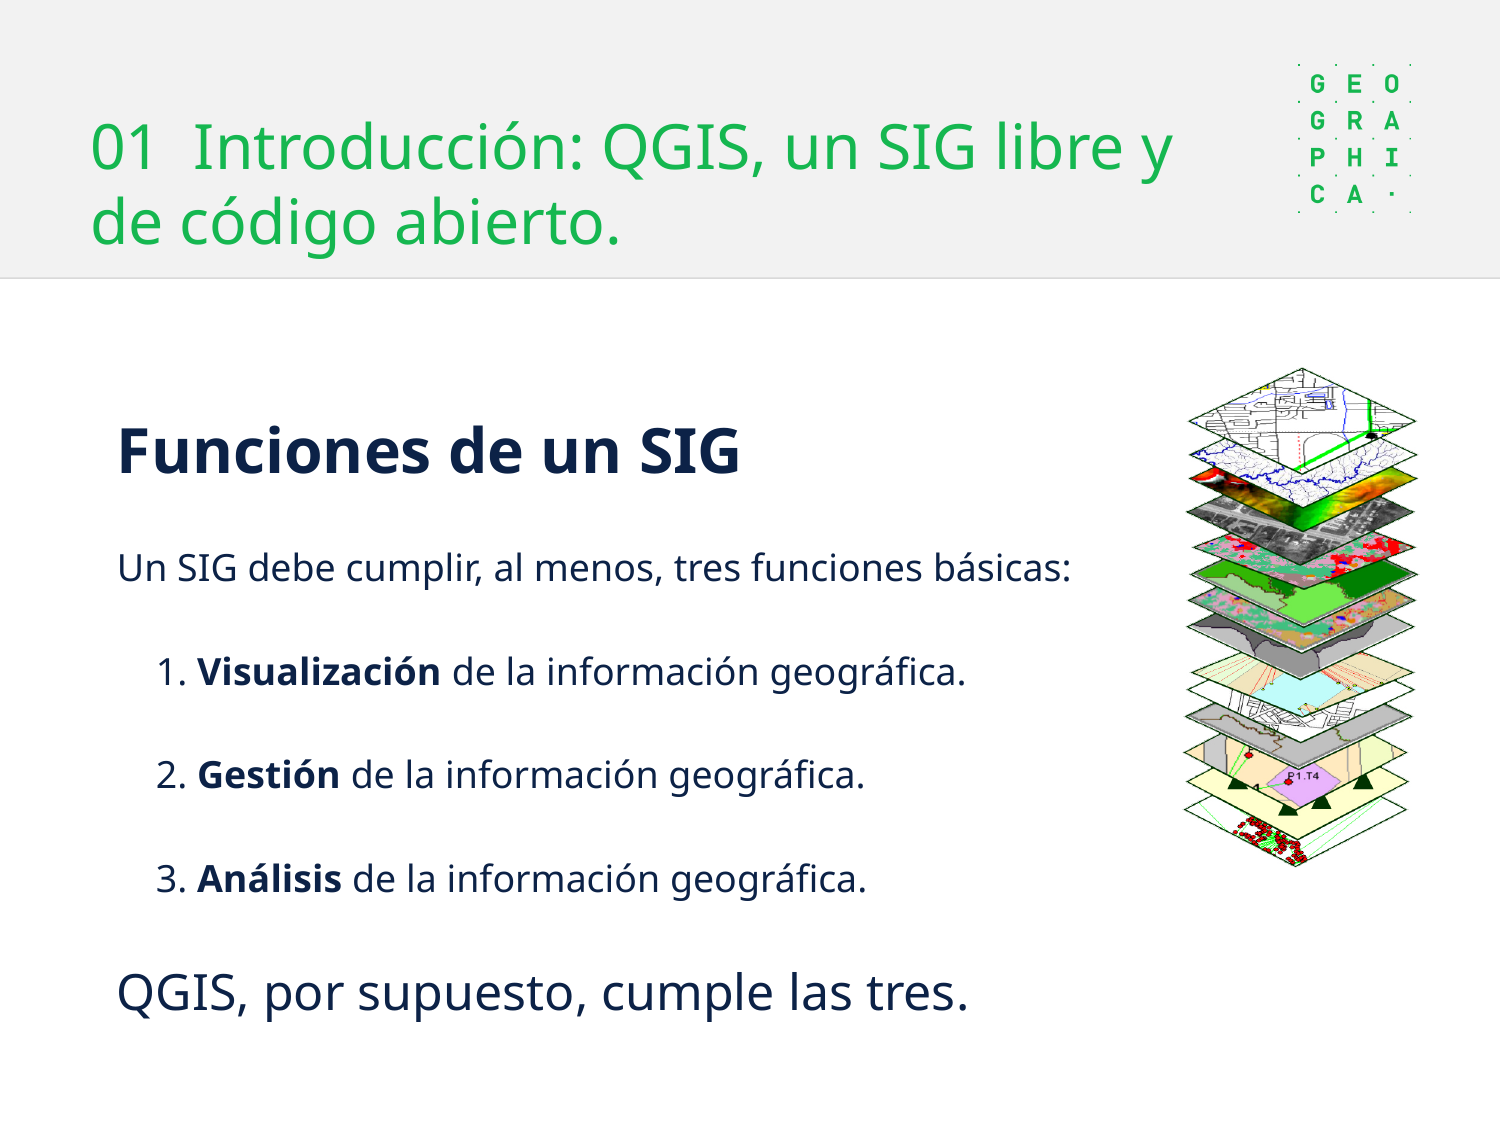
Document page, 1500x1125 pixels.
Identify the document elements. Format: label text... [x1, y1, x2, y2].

picture [1181, 366, 1420, 868]
title 01 Introducción: QGIS, un SIG libre y de código abierto. [75, 92, 1238, 277]
list Funciones de un SIG Un SIG debe cumplir, al menos, tres funciones básicas: 1. Visualización de la información geográfica. 2. Gestión de la información geográfica. 3. Análisis de la información geográfica. QGIS, por supuesto, cumple las tres. [101, 198, 1092, 277]
list Funciones de un SIG Un SIG debe cumplir, al menos, tres funciones básicas: 1. Visualización de la información geográfica. 2. Gestión de la información geográfica. 3. Análisis de la información geográfica. QGIS, por supuesto, cumple las tres. [101, 279, 1092, 852]
picture [1298, 64, 1411, 213]
